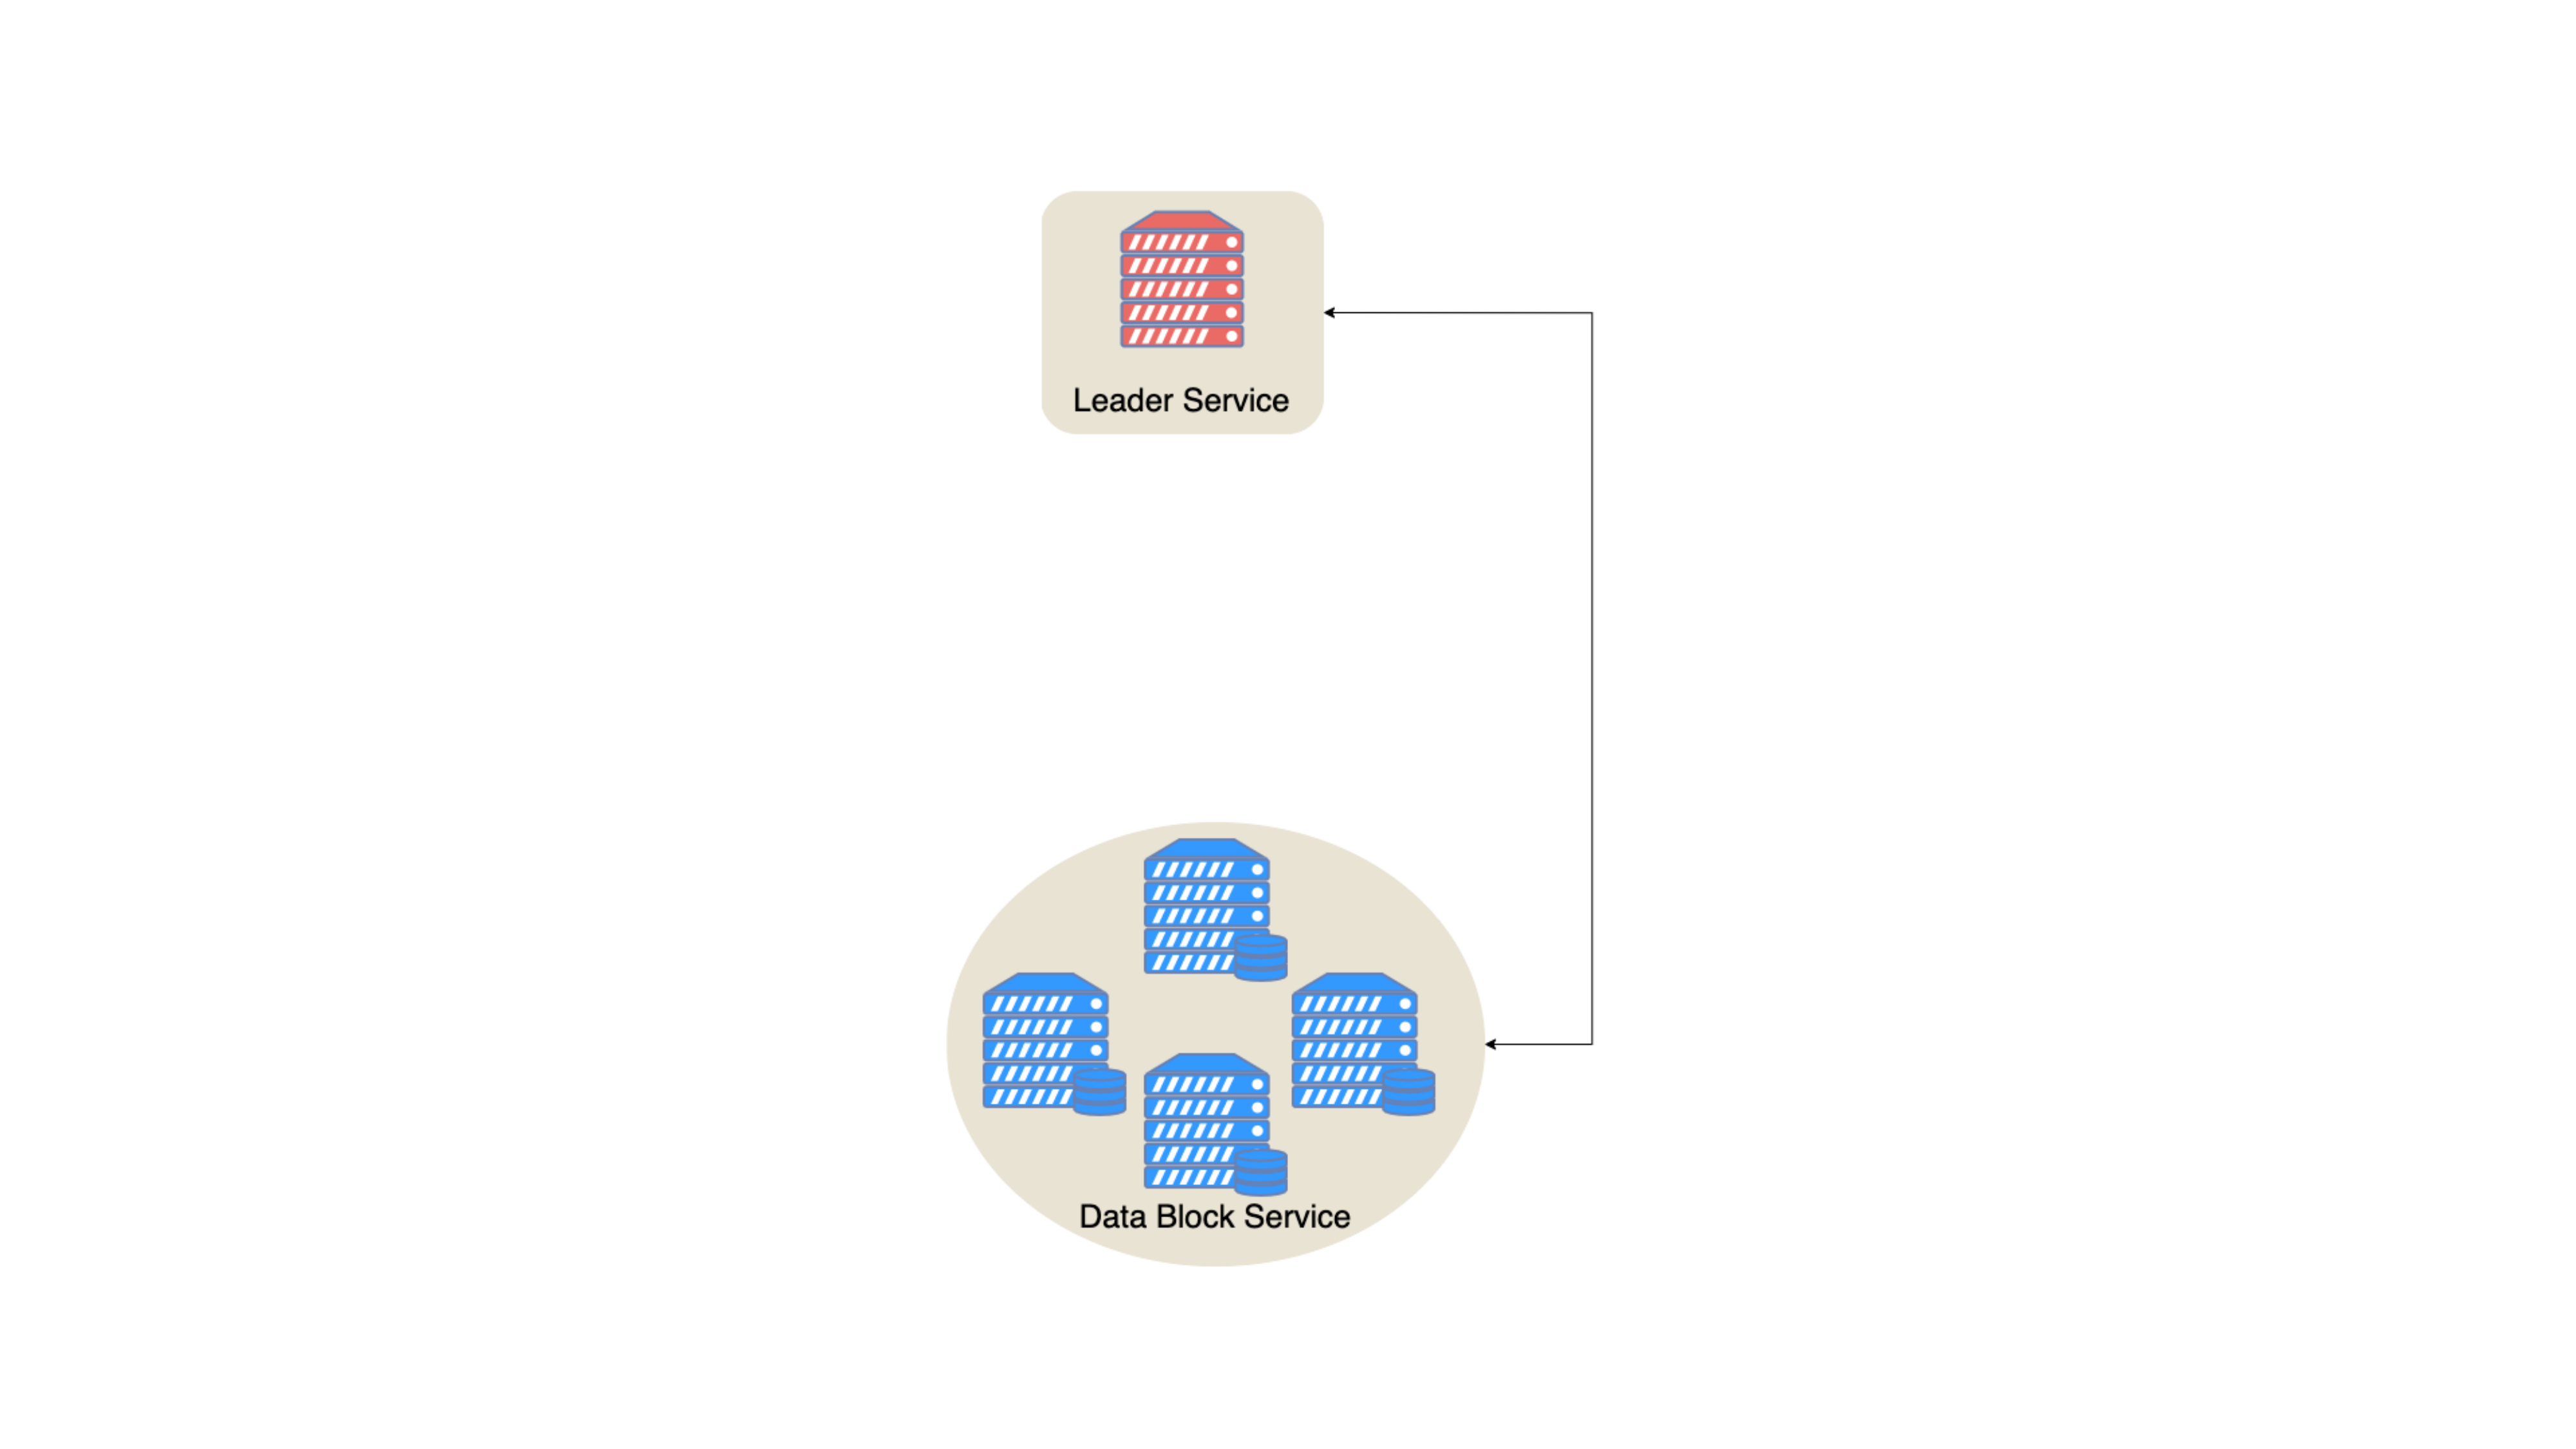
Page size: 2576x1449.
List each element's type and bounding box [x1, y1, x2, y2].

picture [944, 154, 1632, 1295]
